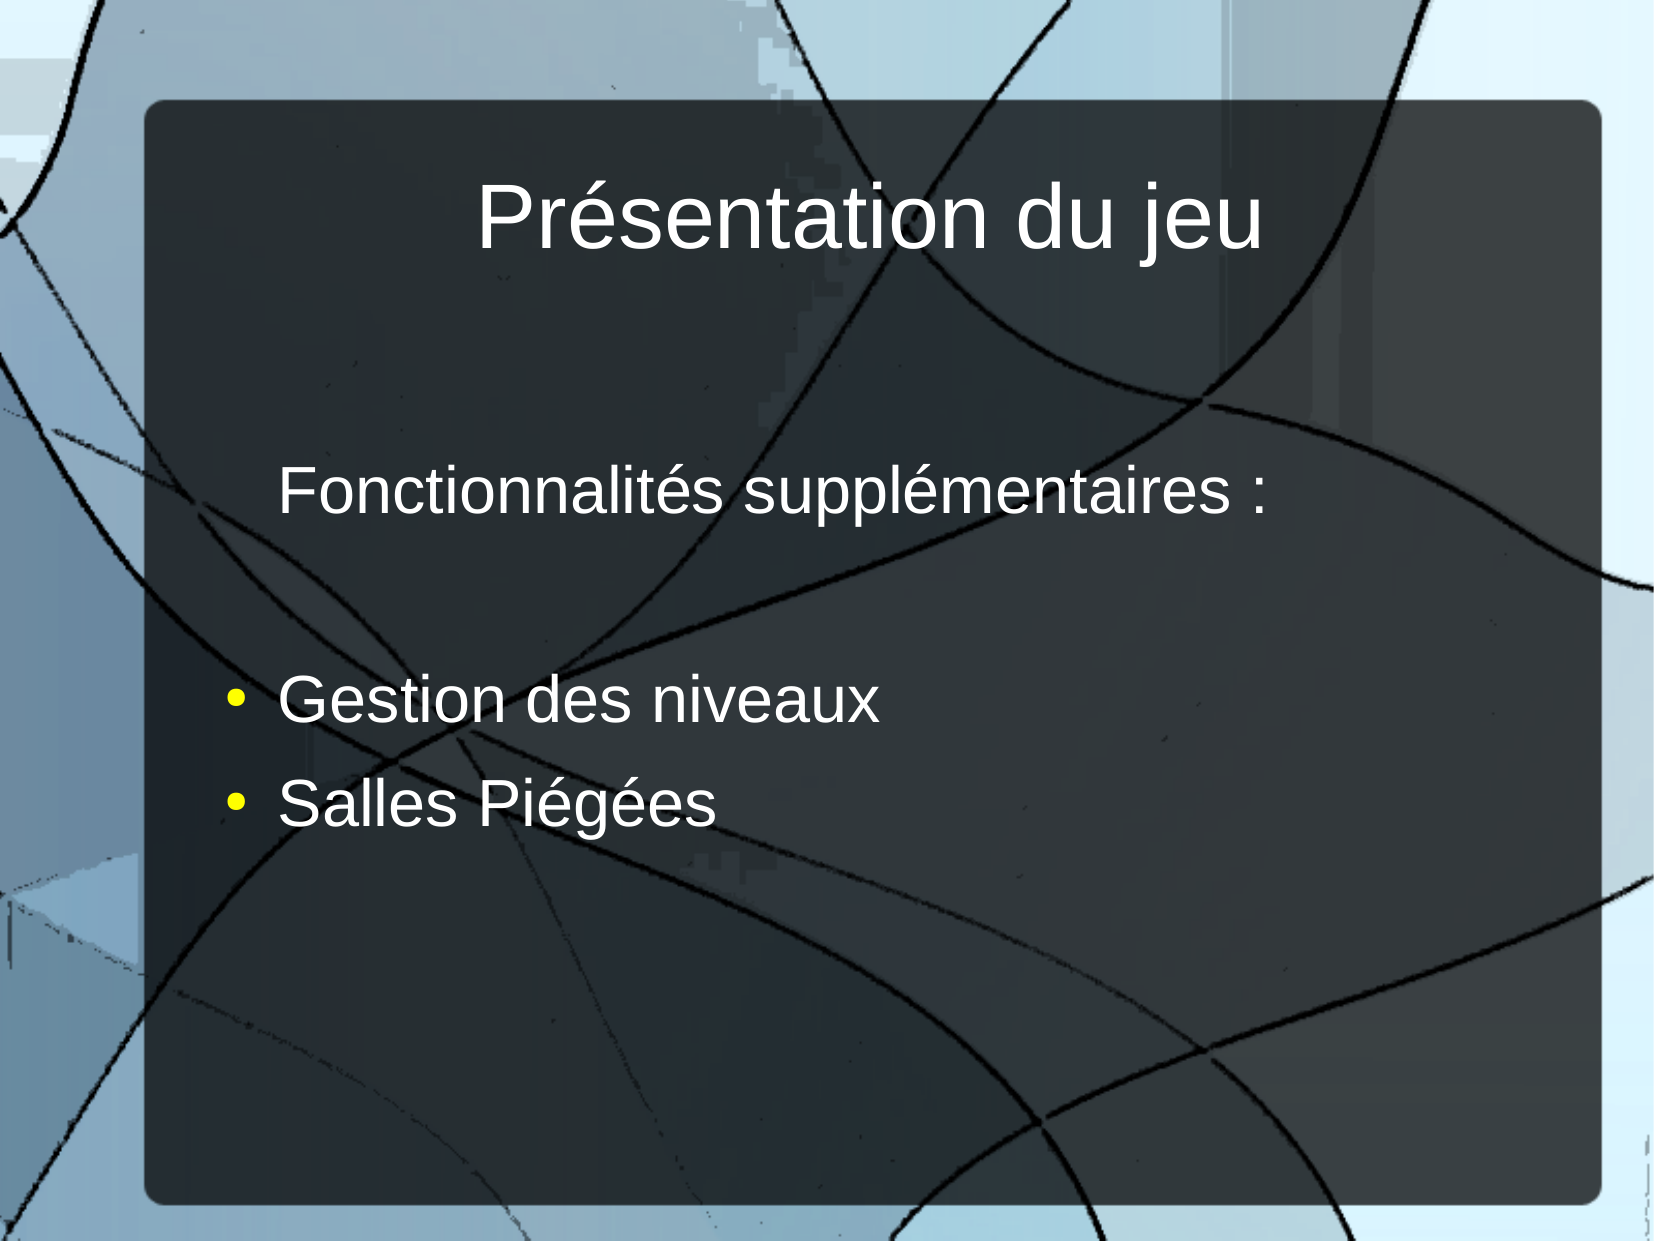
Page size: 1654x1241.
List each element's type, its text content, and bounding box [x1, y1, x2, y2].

list Fonctionnalités supplémentaires : Gestion des niveaux Salles Piégées [206, 349, 1571, 1153]
picture [0, 0, 1654, 1241]
title Présentation du jeu [159, 108, 1583, 325]
